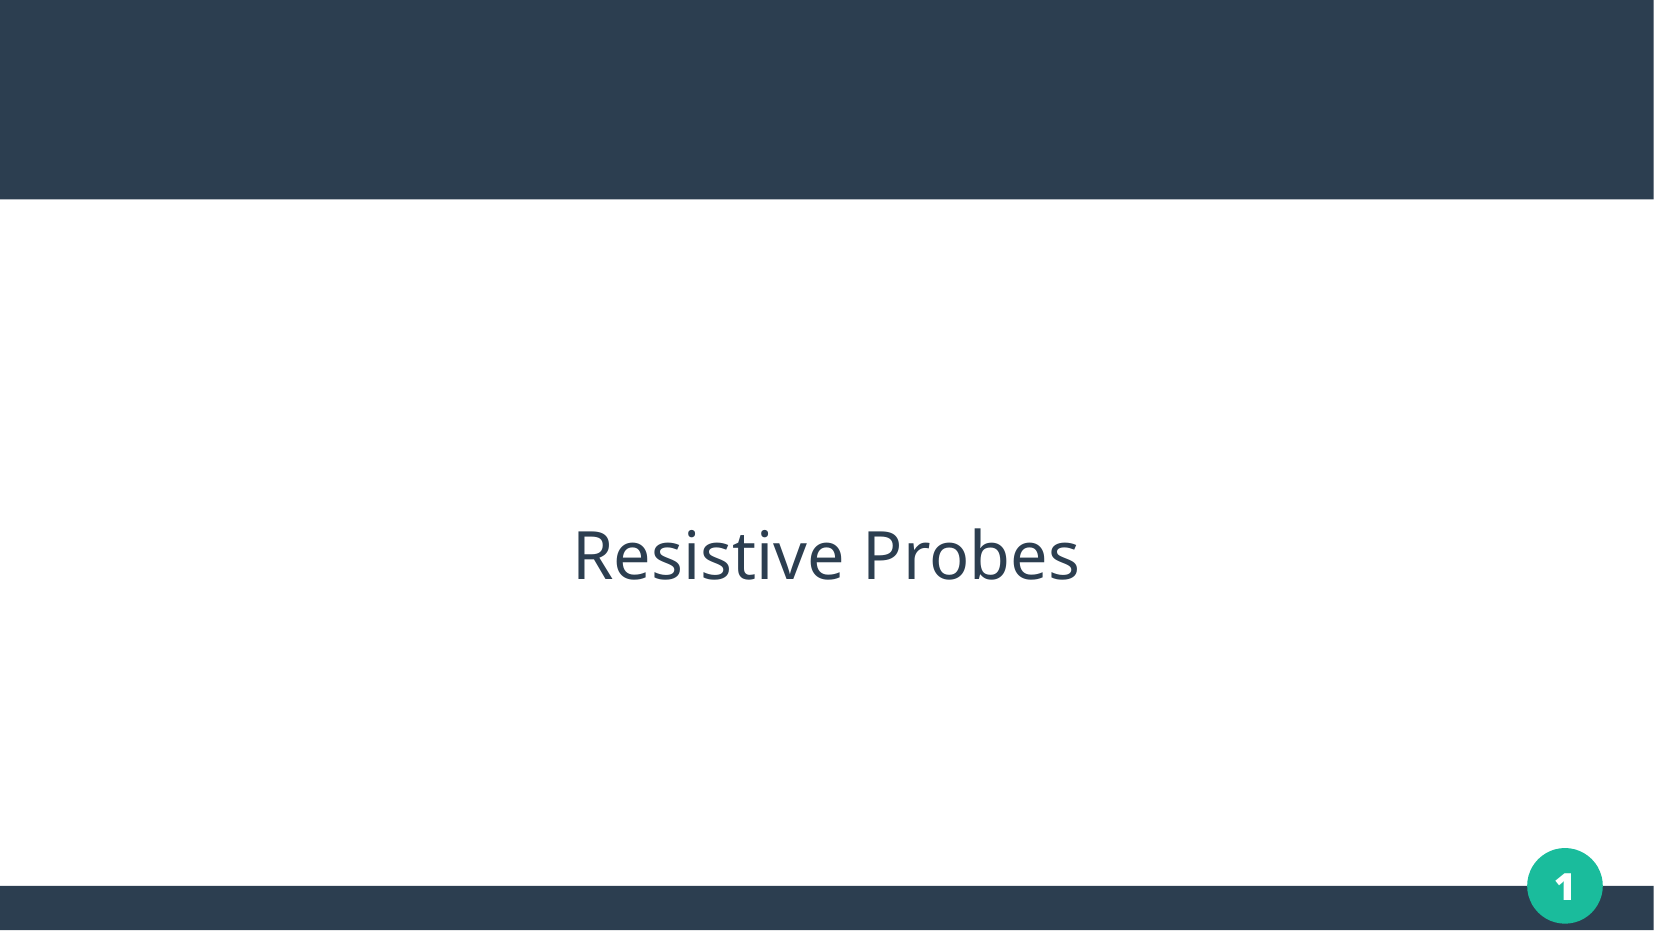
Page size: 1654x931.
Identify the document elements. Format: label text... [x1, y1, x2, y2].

subtitle Resistive Probes [59, 243, 1595, 864]
